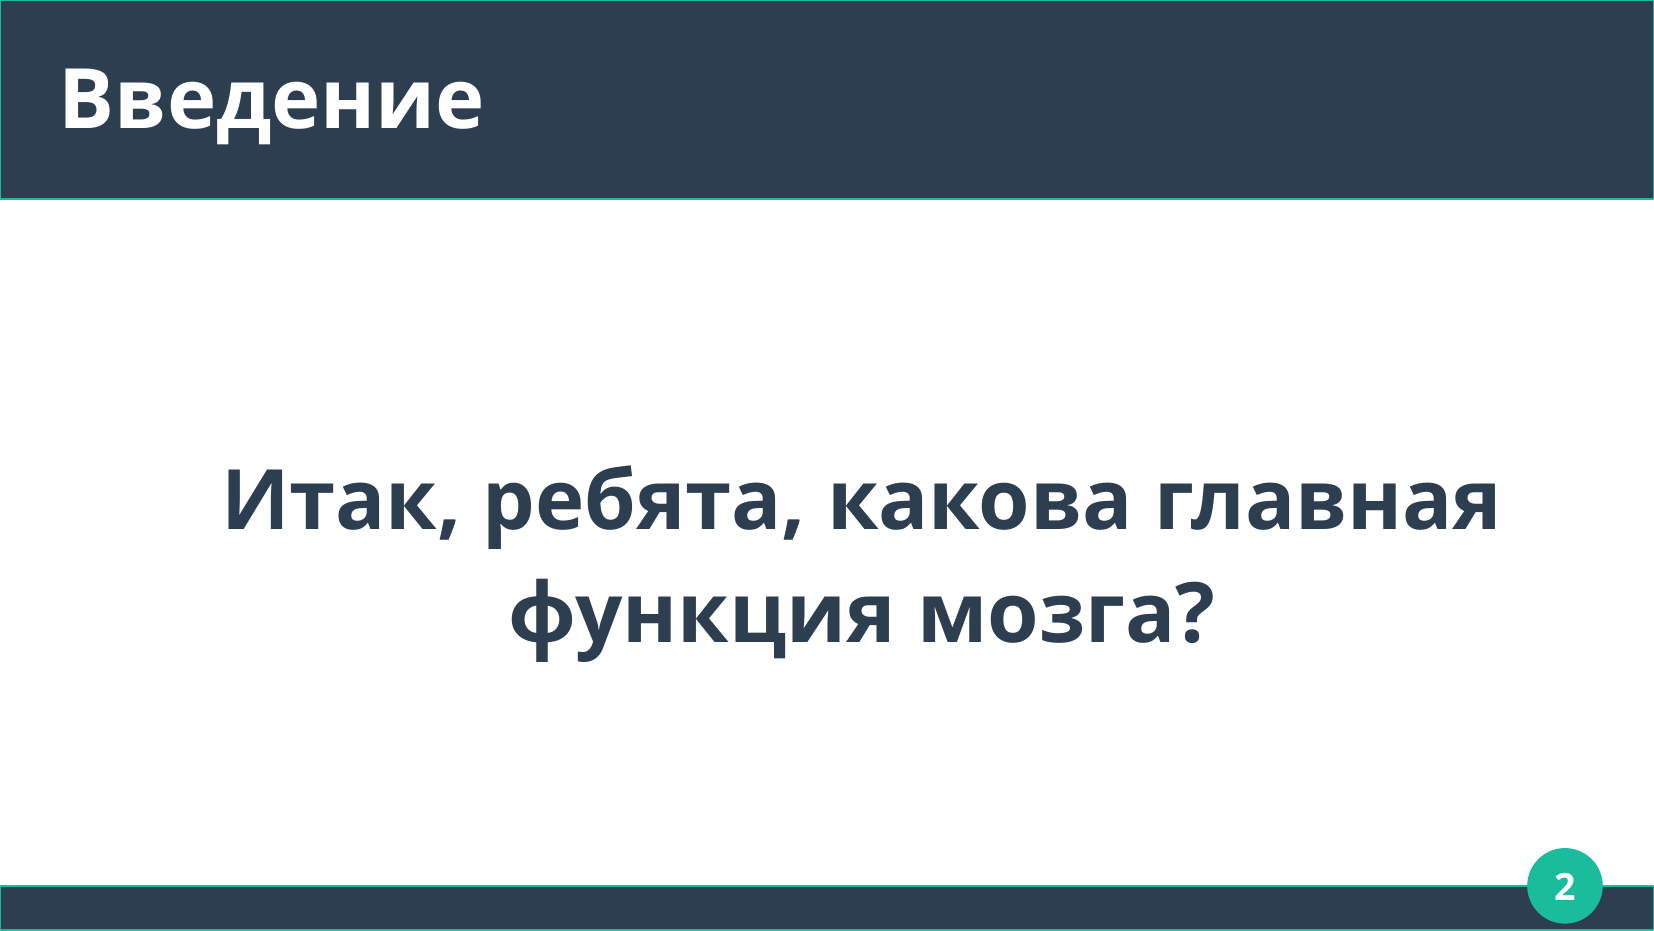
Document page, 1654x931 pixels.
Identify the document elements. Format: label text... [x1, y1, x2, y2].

title Введение [59, 37, 1595, 156]
list Итак, ребята, какова главная функция мозга? [59, 243, 1595, 864]
